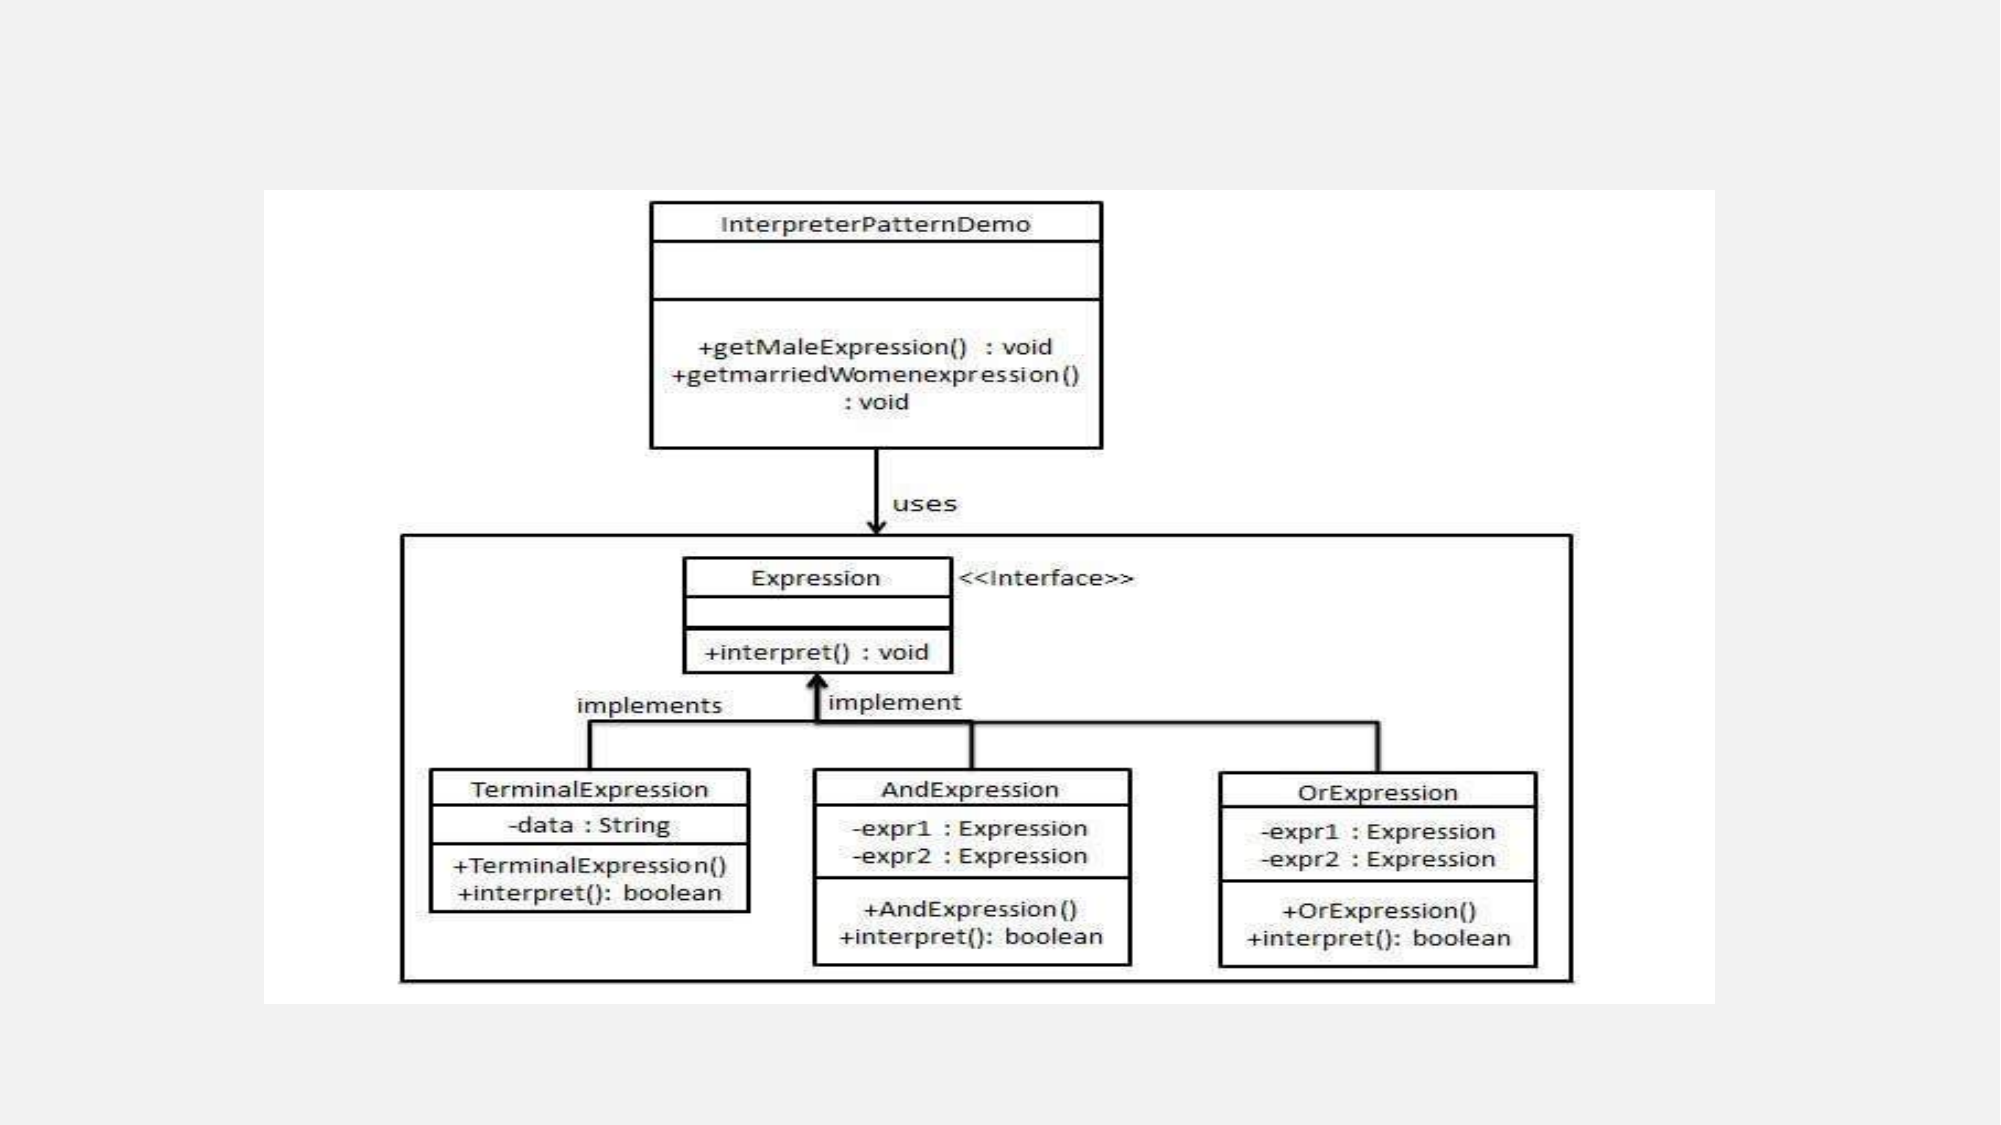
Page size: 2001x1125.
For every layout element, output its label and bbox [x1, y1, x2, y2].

picture [264, 190, 1715, 1004]
